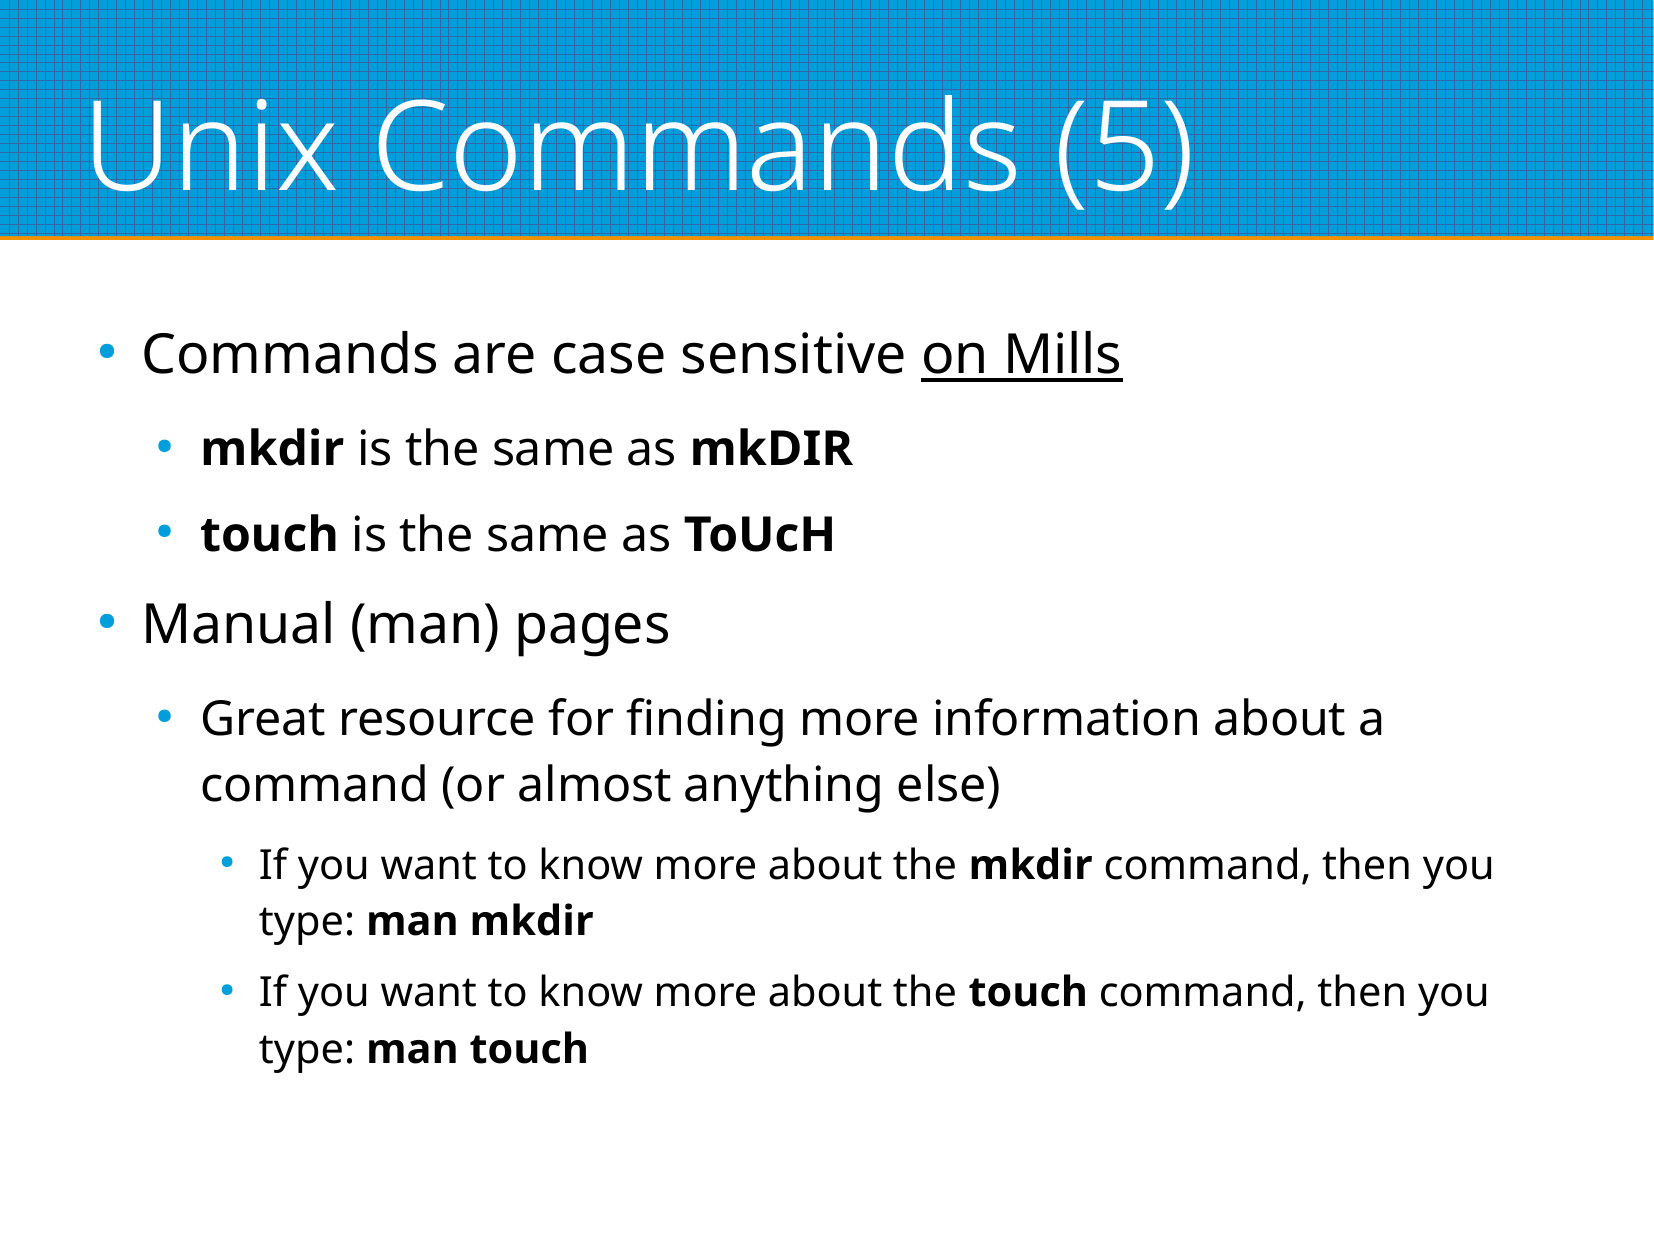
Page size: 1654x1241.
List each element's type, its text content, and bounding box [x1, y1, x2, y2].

list Commands are case sensitive on Mills mkdir is the same as mkDIR touch is the same as ToUcH Manual (man) pages Great resource for finding more information about a command (or almost anything else) If you want to know more about the mkdir command, then you type: man mkdir If you want to know more about the touch command, then you type: man touch [82, 314, 1563, 1081]
title Unix Commands (5) [82, 19, 1571, 227]
